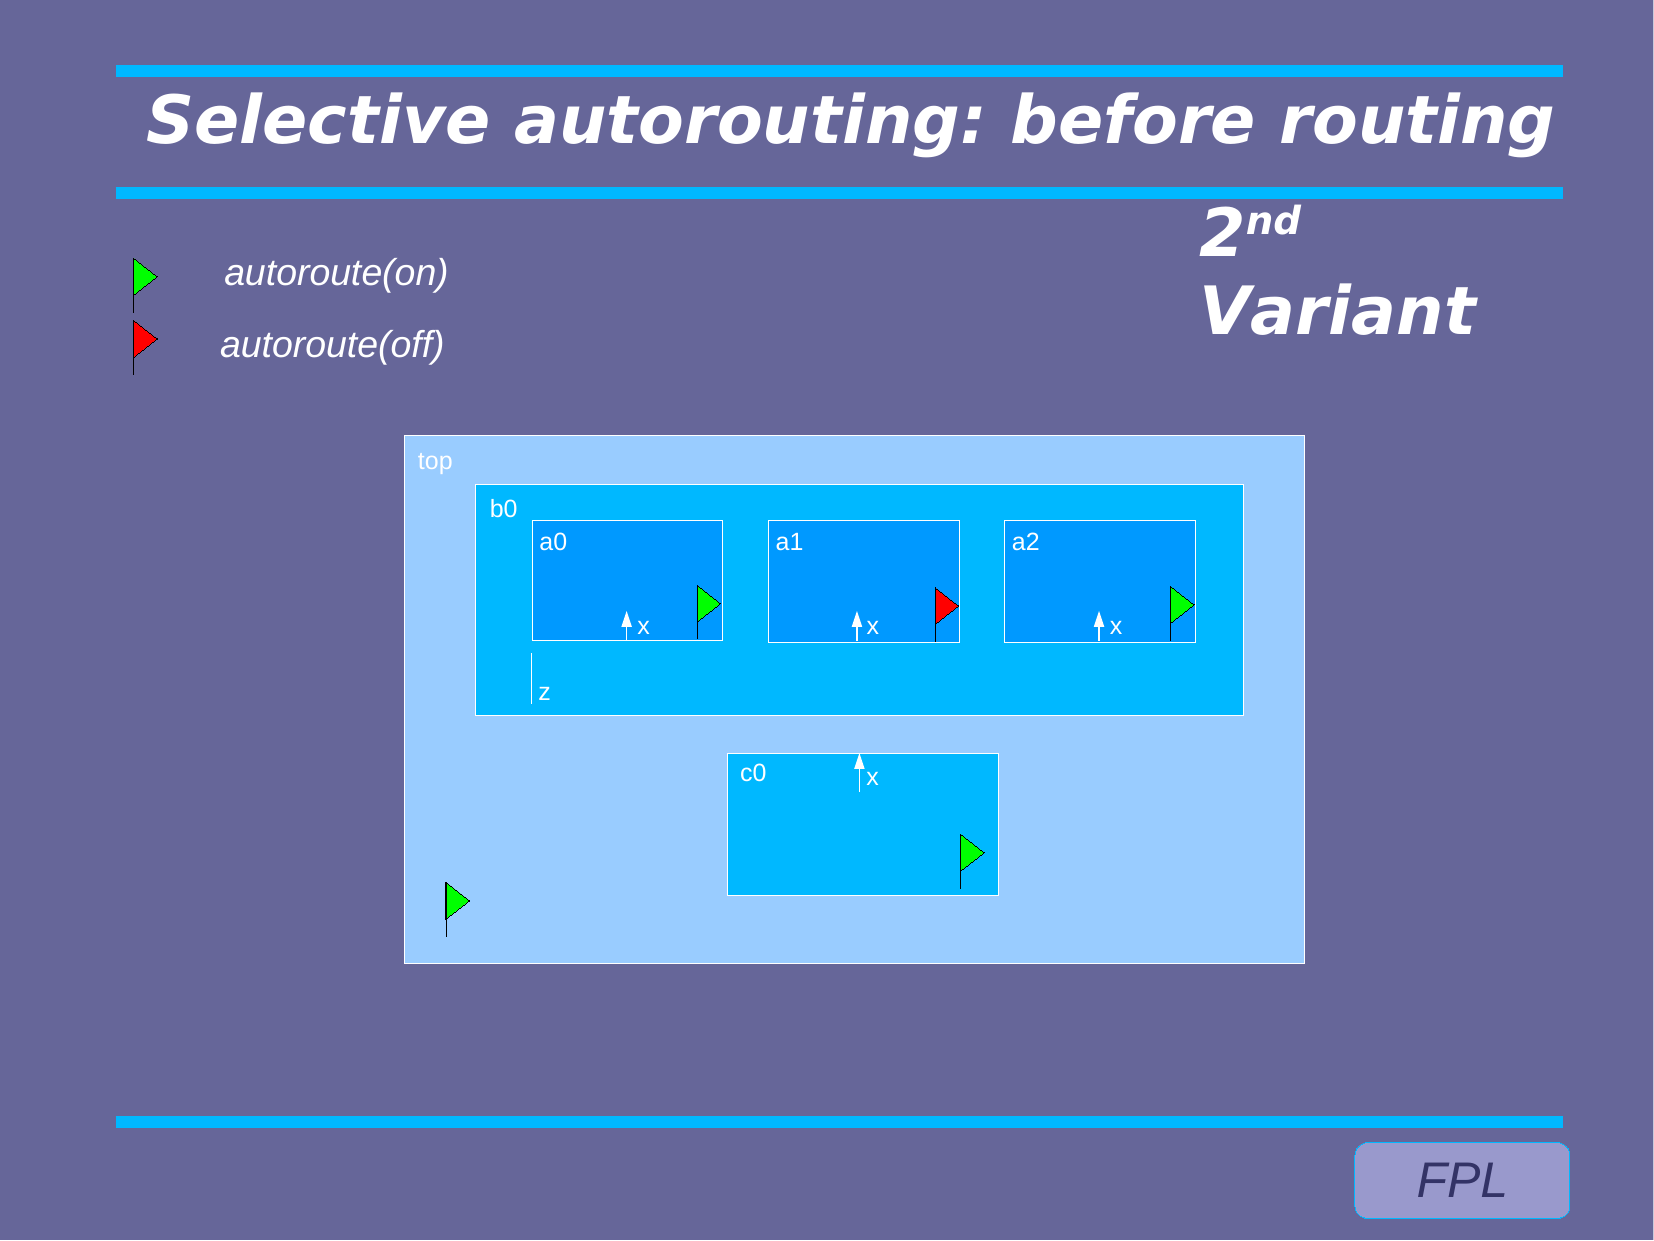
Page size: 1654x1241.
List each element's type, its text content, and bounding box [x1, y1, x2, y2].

text_box [134, 258, 158, 295]
text_box top [403, 439, 485, 483]
title Selective autorouting: before routing [146, 31, 1654, 209]
text_box b0 [475, 487, 540, 532]
text_box autoroute(off) [205, 316, 472, 418]
text_box z [523, 670, 565, 715]
text_box x [851, 755, 893, 800]
text_box c0 [725, 751, 790, 796]
text_box a2 x [997, 520, 1218, 652]
text_box a1 x [760, 520, 979, 652]
text_box [134, 320, 158, 358]
text_box a0 x [524, 520, 740, 652]
text_box autoroute(on) [209, 243, 476, 346]
text_box 2nd Variant [1199, 193, 1558, 352]
text_box [404, 435, 1305, 964]
